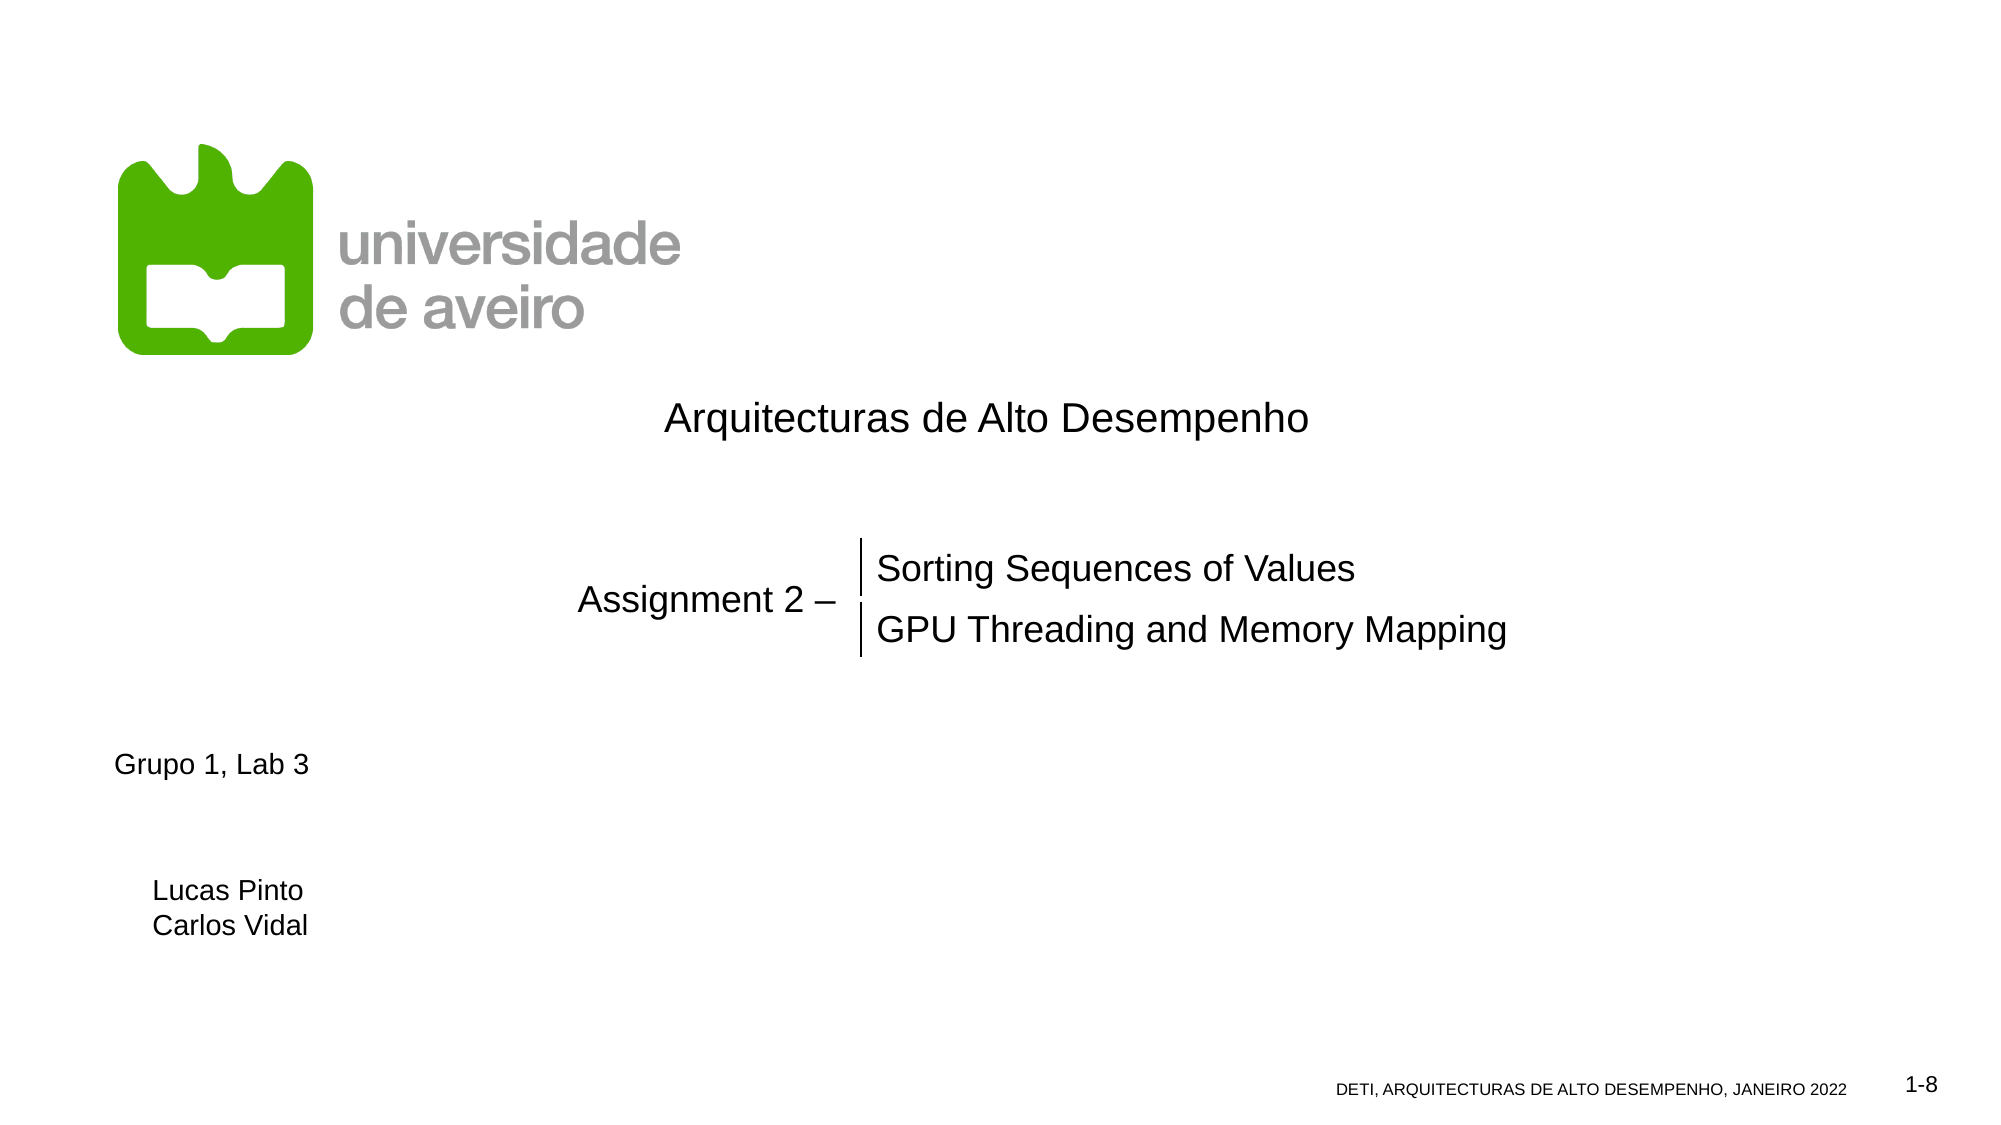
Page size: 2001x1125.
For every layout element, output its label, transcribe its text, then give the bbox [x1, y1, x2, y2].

text_box Grupo 1, Lab 3 [99, 737, 325, 836]
text_box <number>-8 [1890, 1062, 1978, 1115]
table_header Assignment 2 – [564, 539, 860, 657]
text_box Lucas Pinto Carlos Vidal [137, 864, 325, 1012]
text_box Arquitecturas de Alto Desempenho [649, 383, 1359, 461]
table_header Sorting Sequences of Values [862, 539, 1527, 596]
text_box DETI, Arquitecturas de Alto Desempenho, Janeiro 2022 [1321, 1071, 1912, 1125]
picture [118, 144, 680, 355]
table_cell GPU Threading and Memory Mapping [862, 602, 1527, 659]
